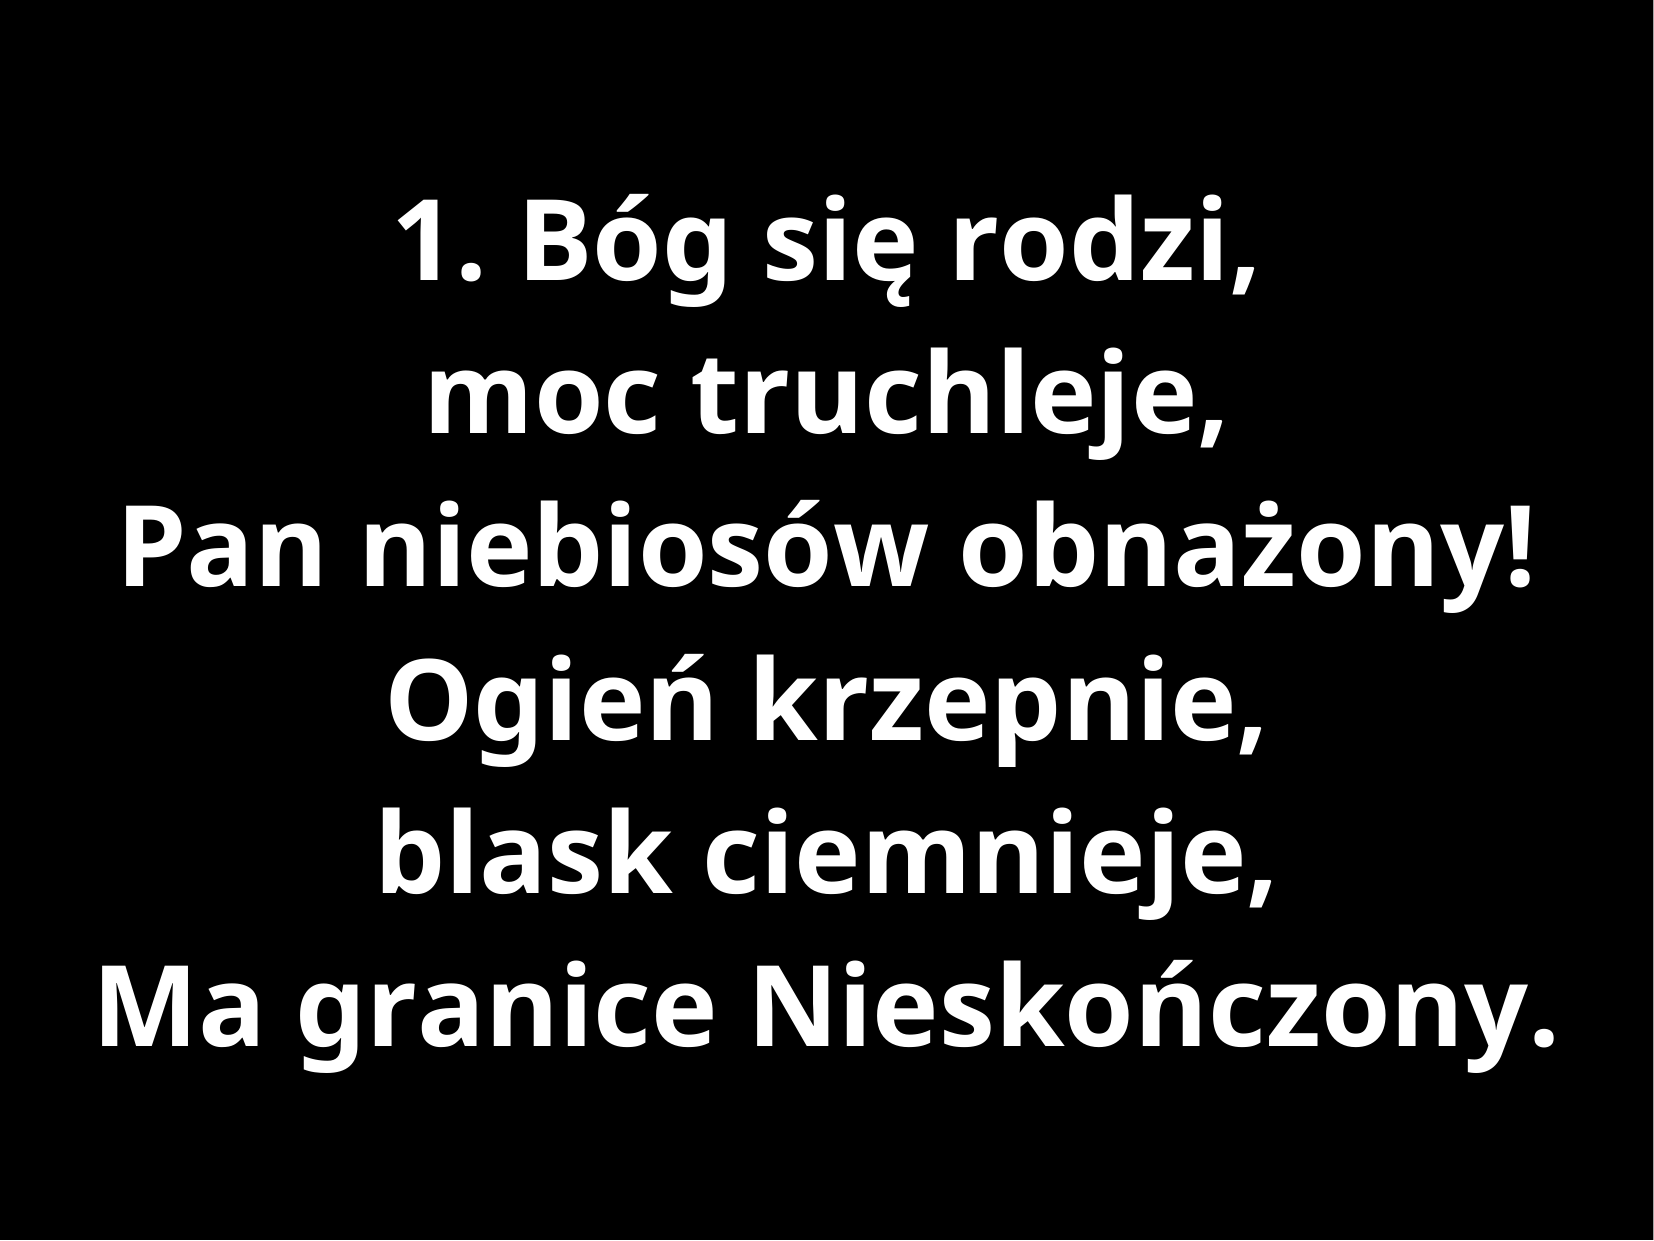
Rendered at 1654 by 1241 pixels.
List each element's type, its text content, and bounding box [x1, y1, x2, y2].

title 1. Bóg się rodzi, moc truchleje, Pan niebiosów obnażony! Ogień krzepnie, blask ciemnieje, Ma granice Nieskończony. [0, 0, 1654, 1240]
